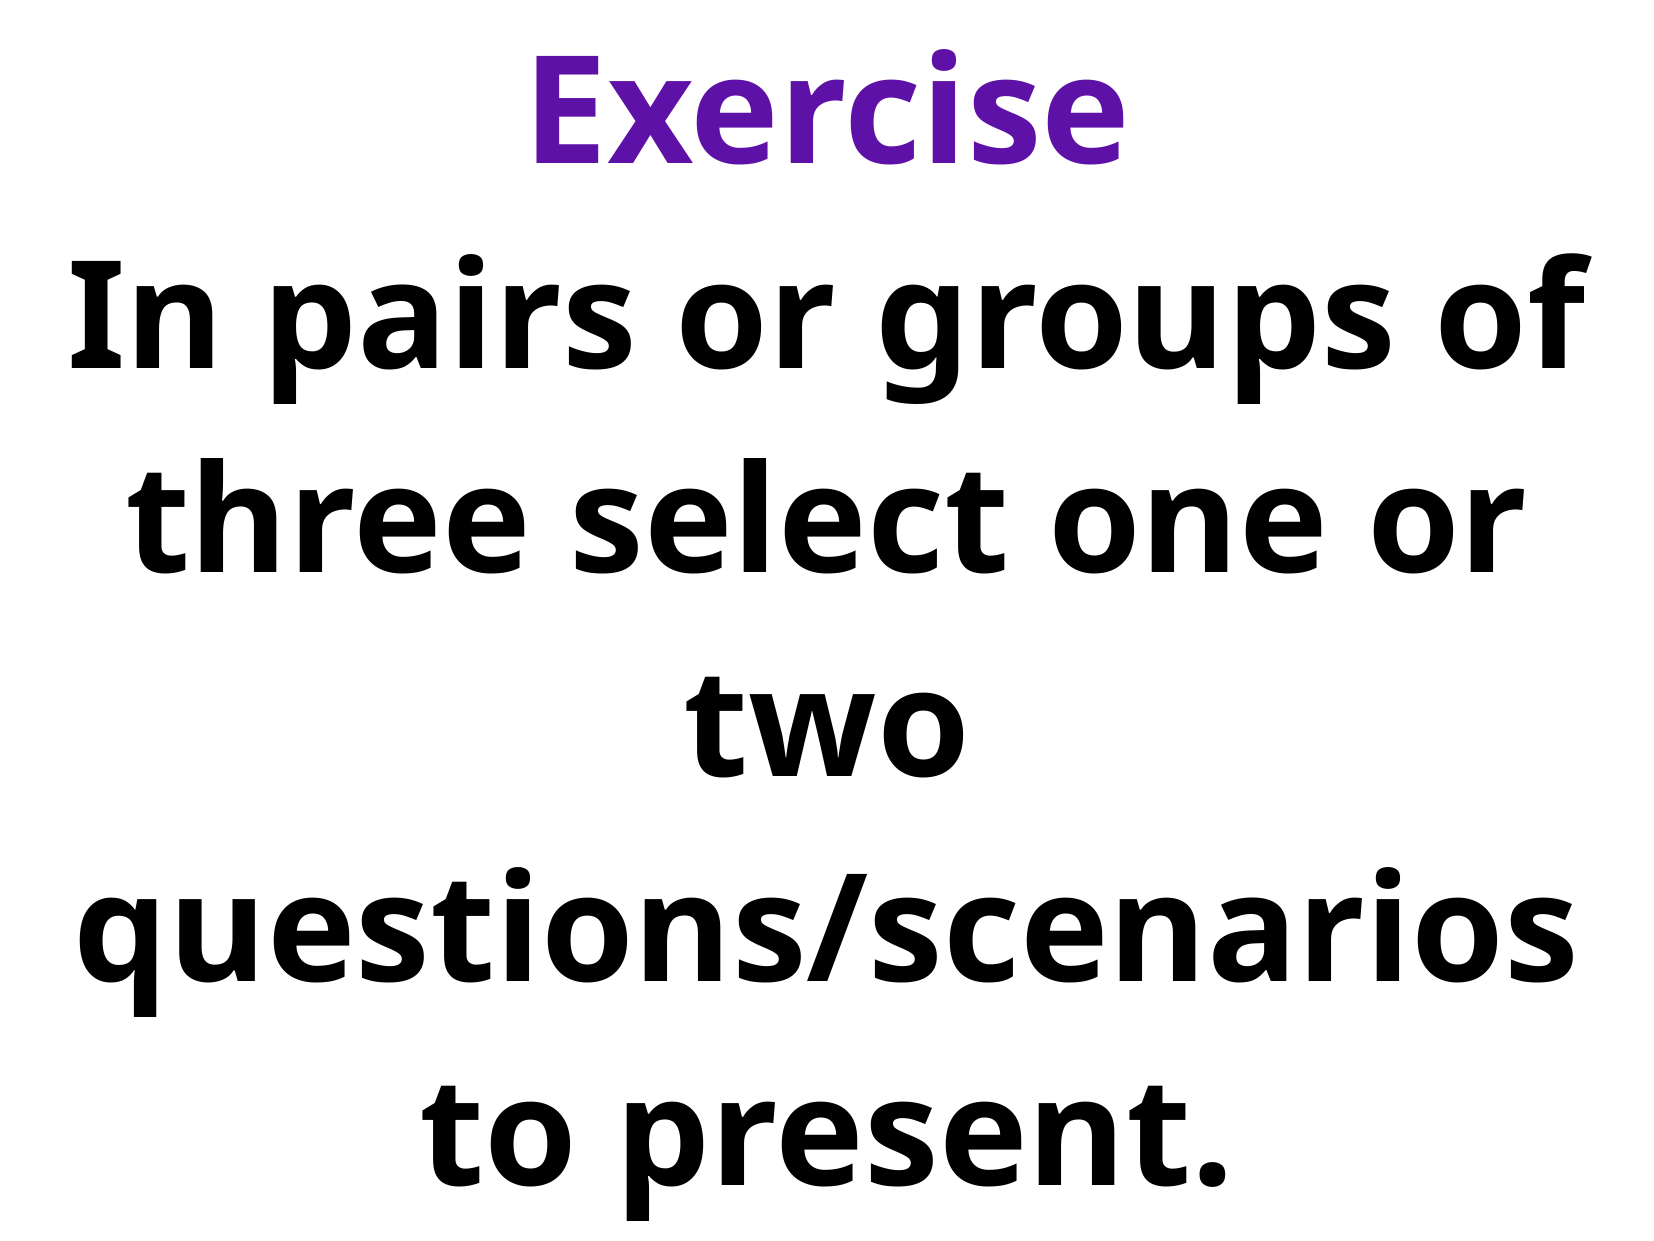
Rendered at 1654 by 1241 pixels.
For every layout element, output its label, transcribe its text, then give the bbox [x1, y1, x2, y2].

text_box Exercise In pairs or groups of three select one or two questions/scenarios to present. [59, 29, 1595, 1204]
